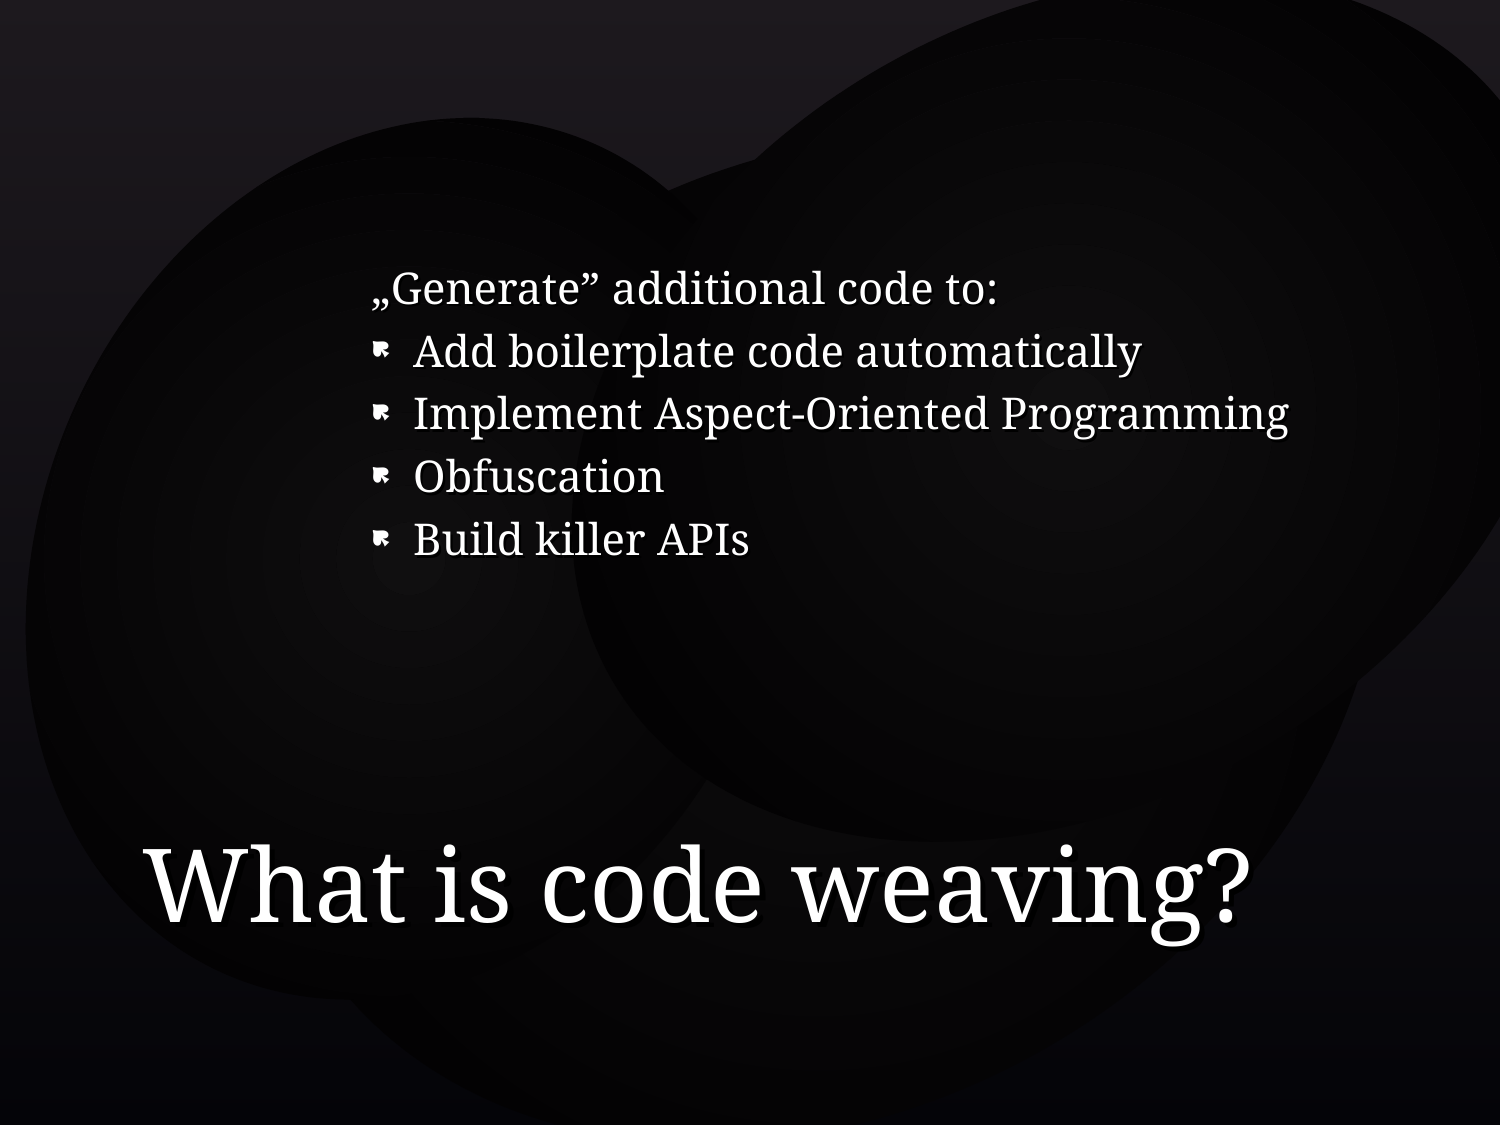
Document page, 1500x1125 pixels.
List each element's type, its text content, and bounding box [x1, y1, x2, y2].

title What is code weaving? [127, 800, 1366, 951]
list „Generate” additional code to: Add boilerplate code automatically Implement Aspect-Oriented Programming Obfuscation Build killer APIs [350, 112, 1351, 713]
